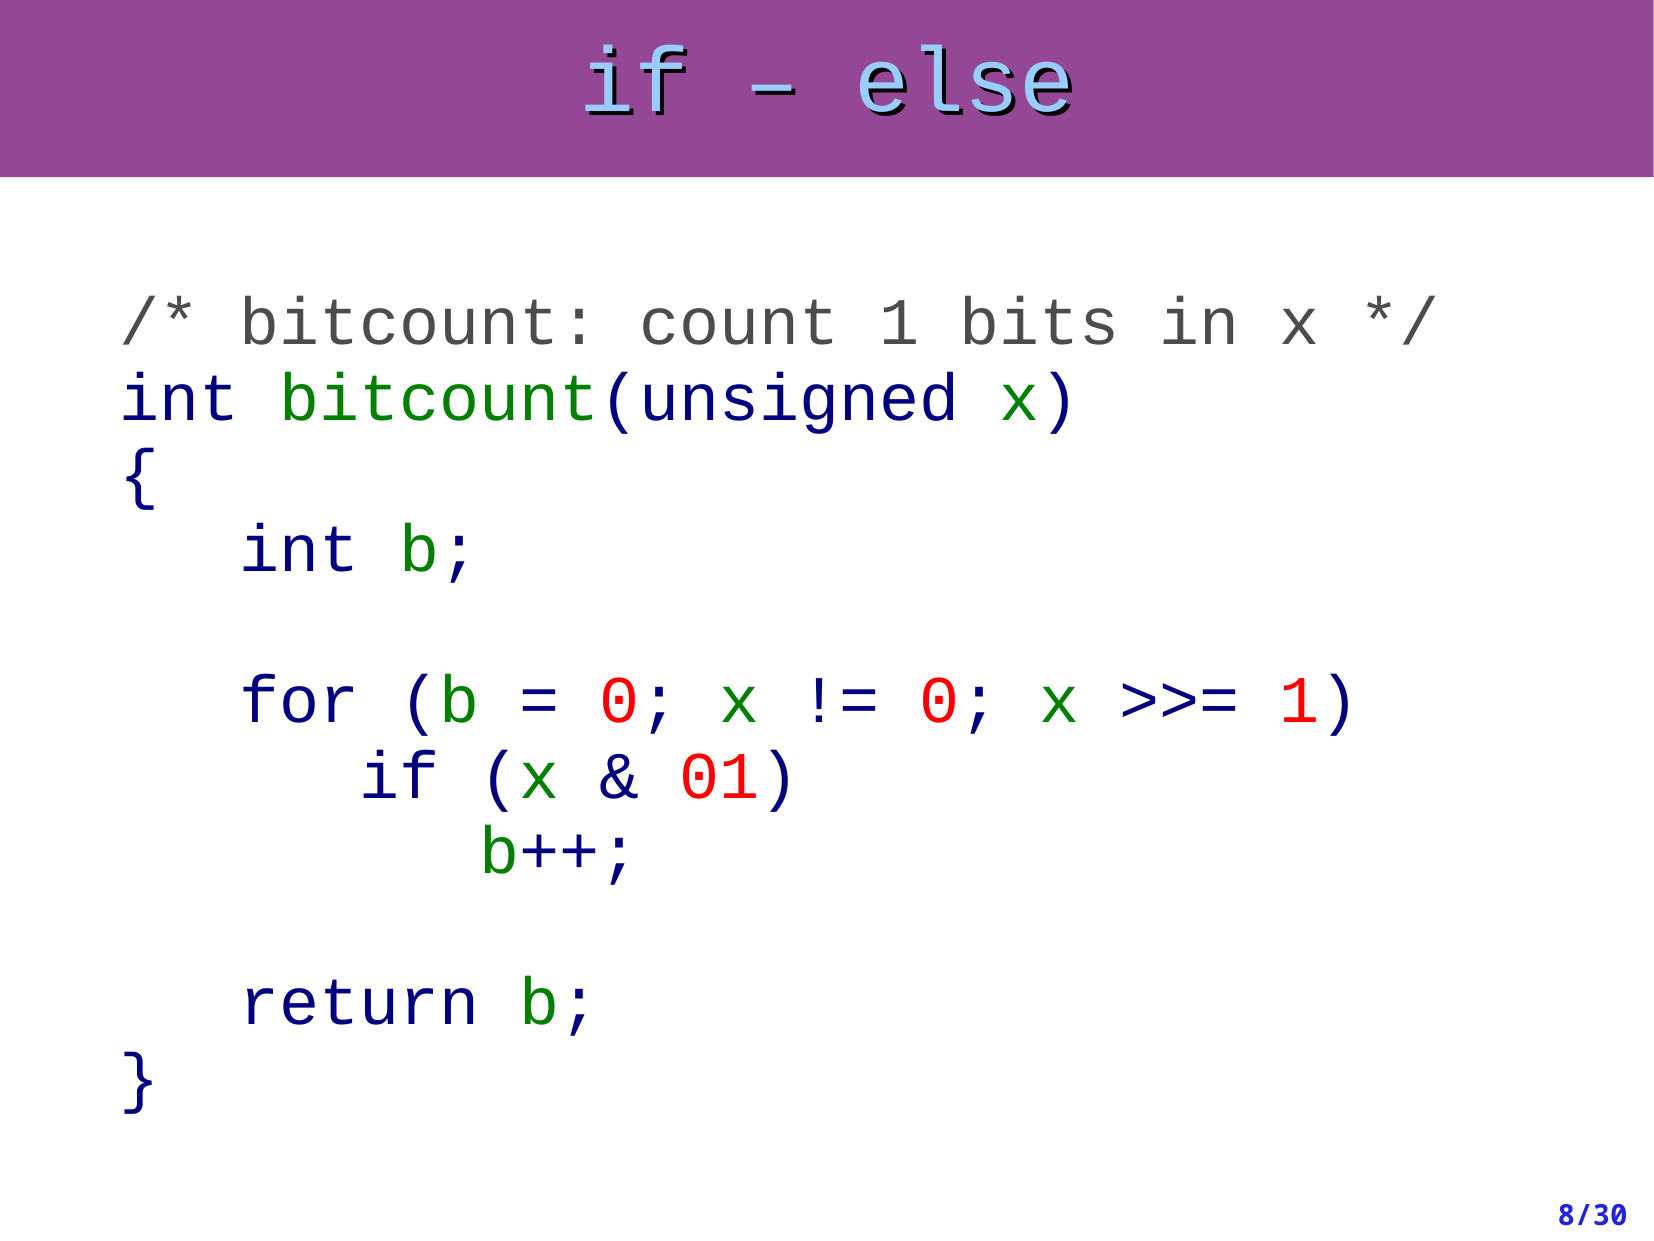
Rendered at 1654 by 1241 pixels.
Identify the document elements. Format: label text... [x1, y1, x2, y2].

text_box /* bitcount: count 1 bits in x */ int bitcount(unsigned x) { int b; for (b = 0; x != 0; x >>= 1) if (x & 01) b++; return b; } [88, 277, 1595, 1138]
title if – else [82, 0, 1571, 176]
